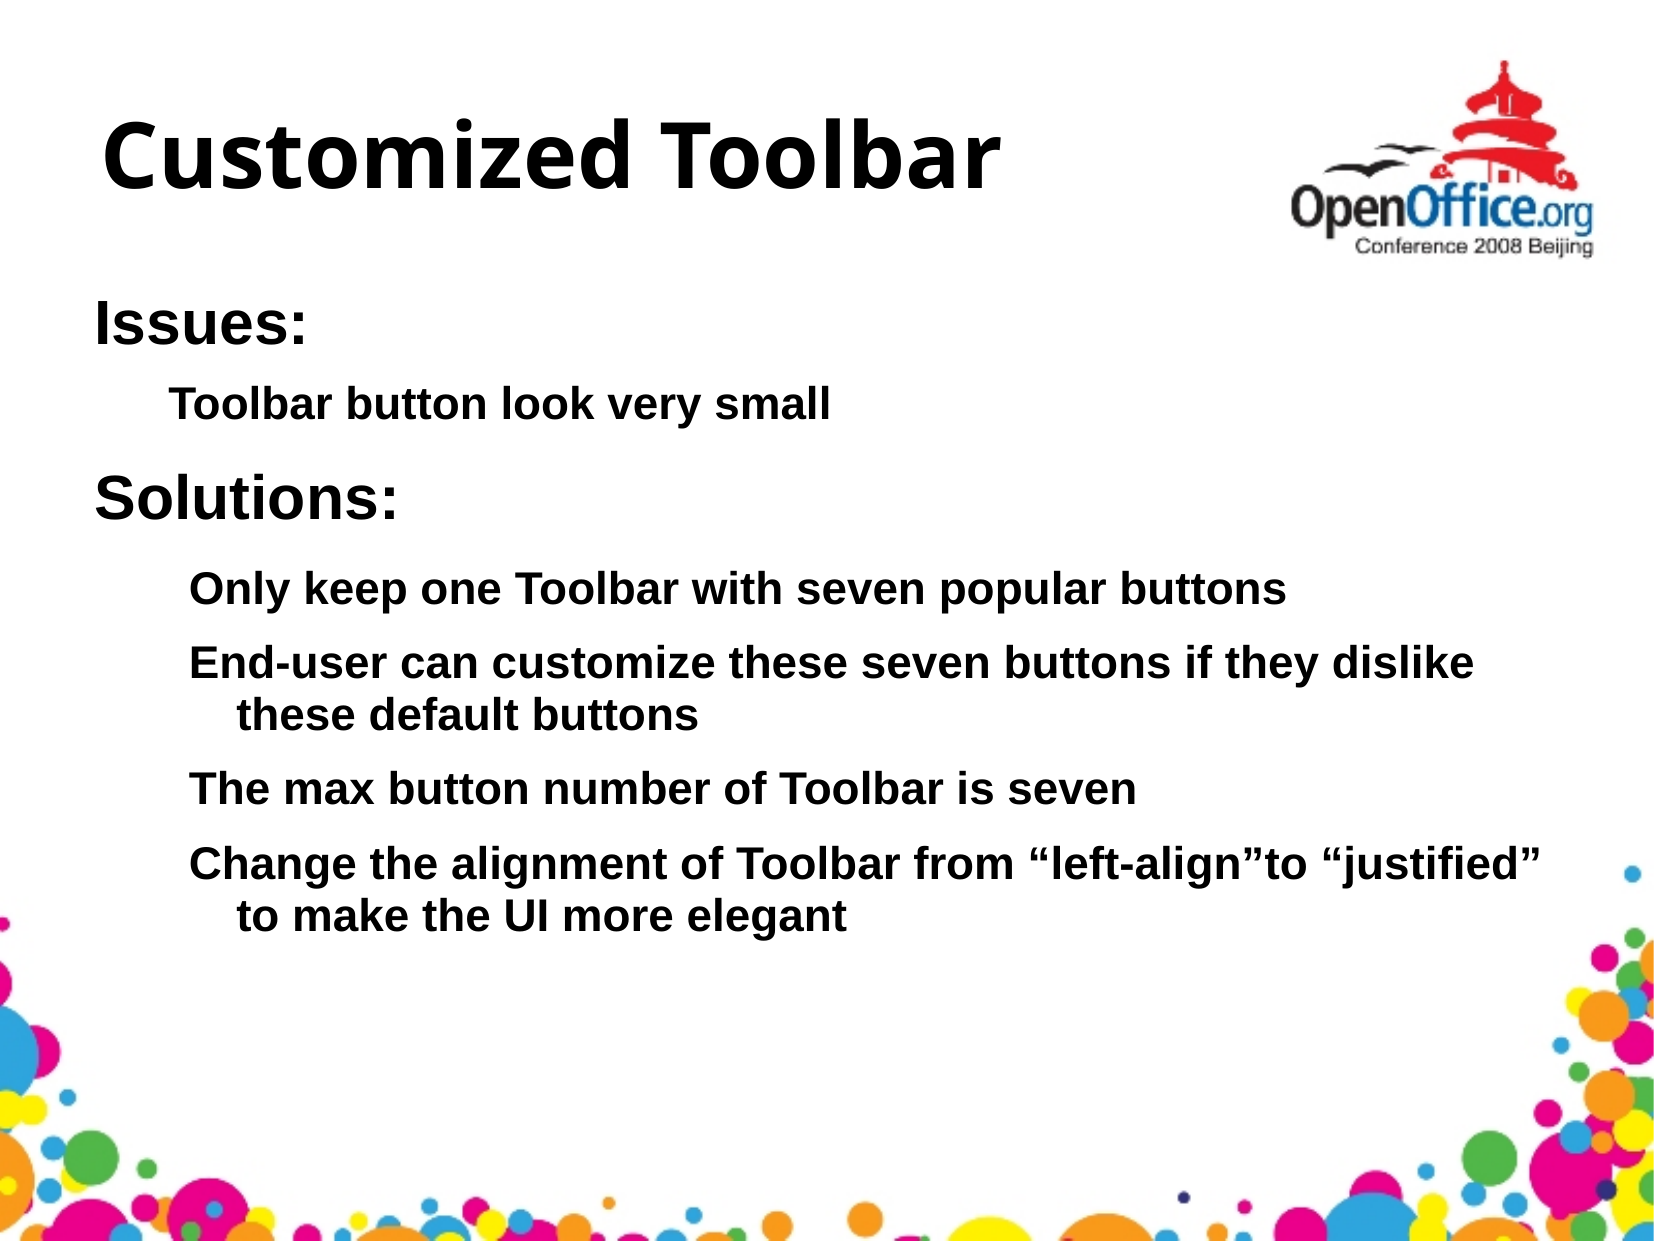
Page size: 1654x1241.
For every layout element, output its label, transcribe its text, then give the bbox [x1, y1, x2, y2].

picture [0, 0, 1654, 1241]
list Issues: Toolbar button look very small Solutions: Only keep one Toolbar with seven popular buttons End-user can customize these seven buttons if they dislike these default buttons The max button number of Toolbar is seven Change the alignment of Toolbar from “left-align”to “justified” to make the UI more elegant [94, 284, 1583, 1088]
title Customized Toolbar [82, 49, 1571, 257]
